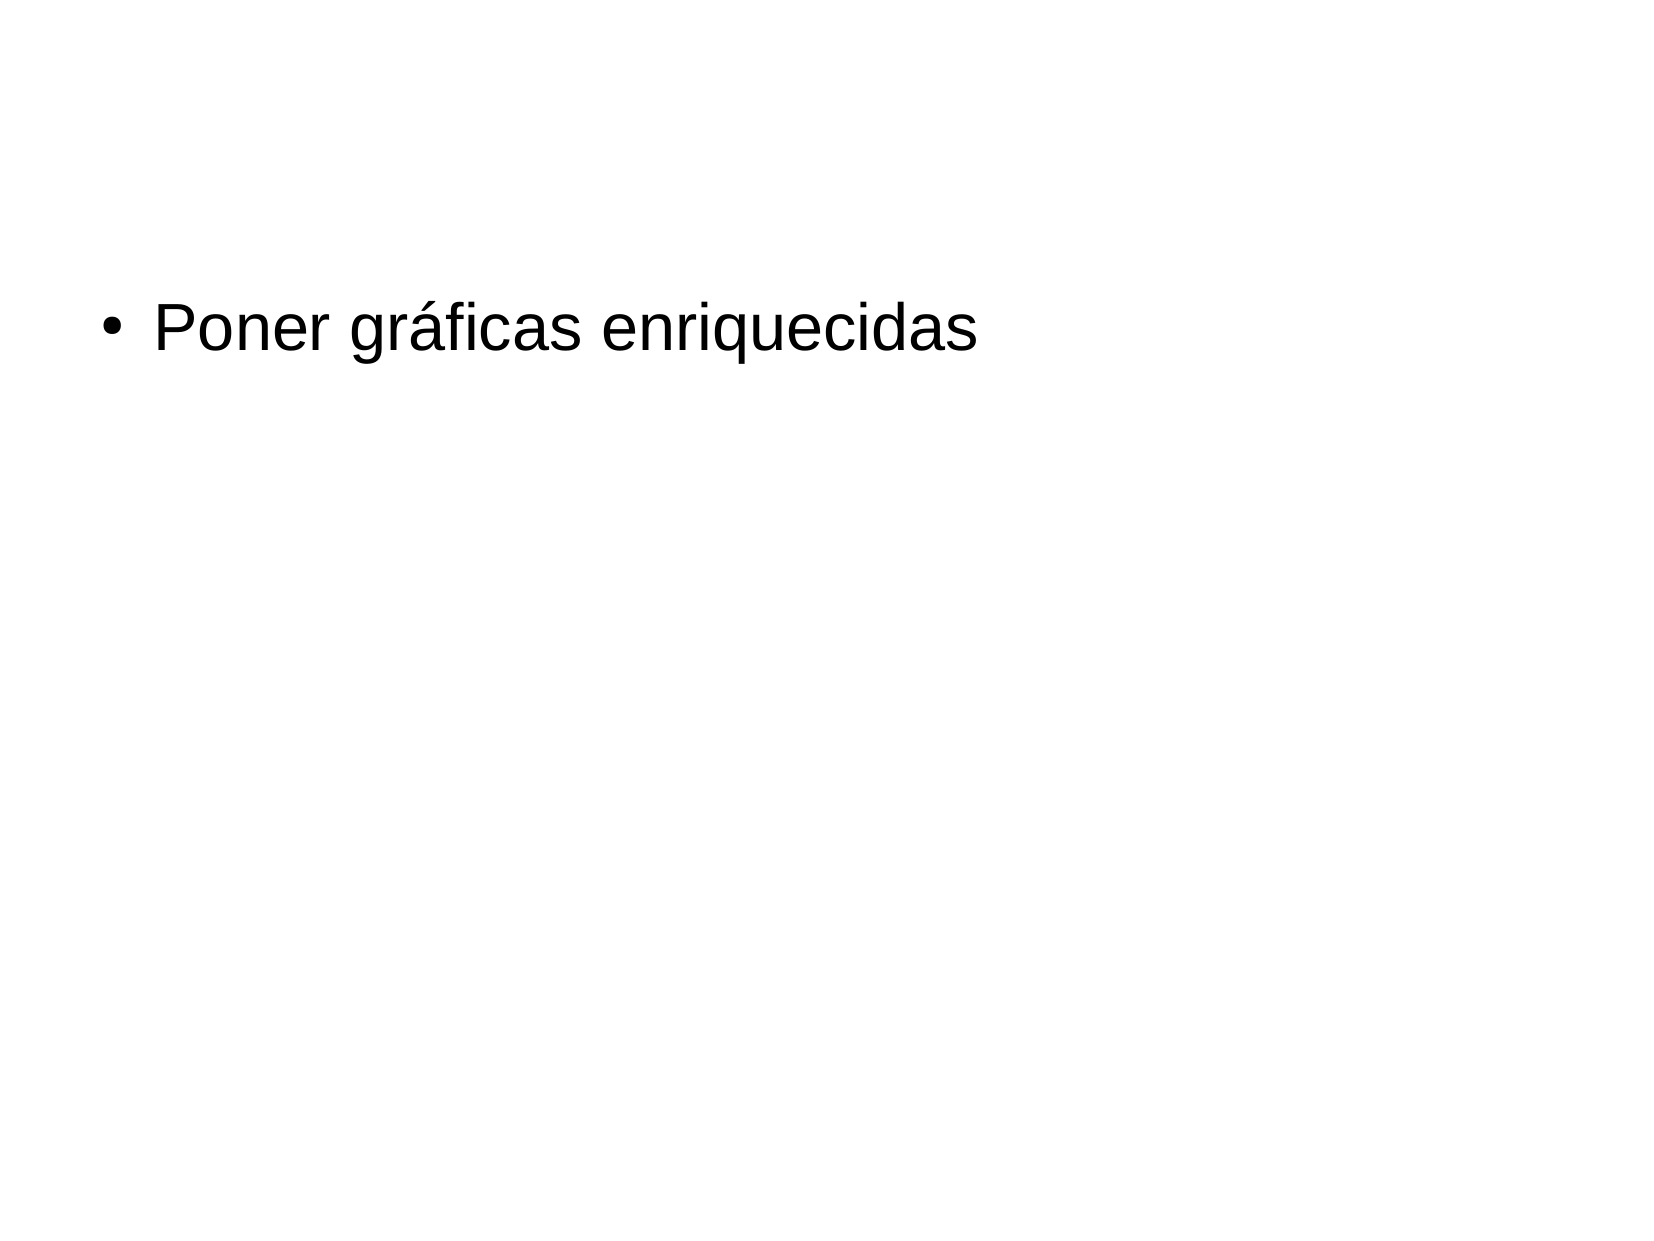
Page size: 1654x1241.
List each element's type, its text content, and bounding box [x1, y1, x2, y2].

list Poner gráficas enriquecidas [82, 290, 1571, 1109]
